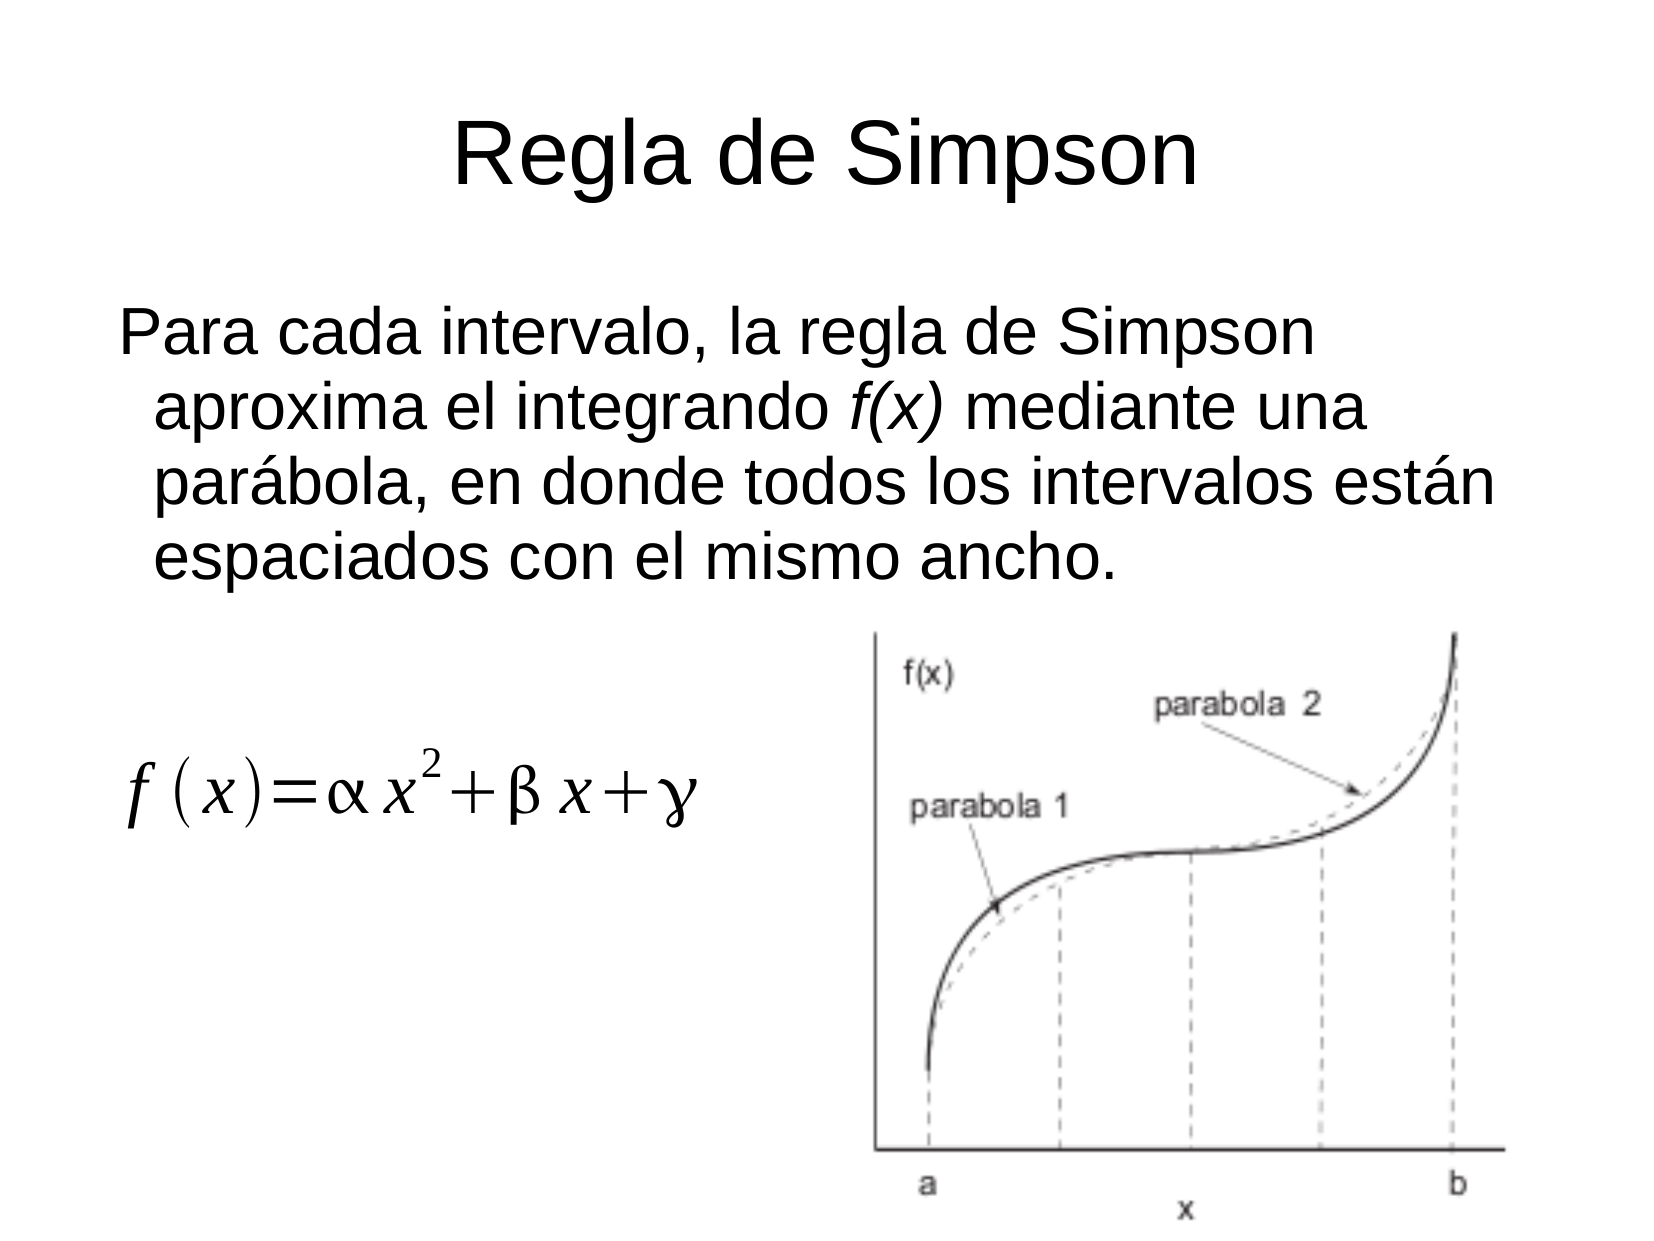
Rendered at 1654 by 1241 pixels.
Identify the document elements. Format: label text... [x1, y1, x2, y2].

subtitle Para cada intervalo, la regla de Simpson aproxima el integrando f(x) mediante una parábola, en donde todos los intervalos están espaciados con el mismo ancho. [82, 294, 1571, 594]
chart [105, 738, 709, 832]
picture [845, 602, 1536, 1237]
title Regla de Simpson [82, 56, 1571, 250]
